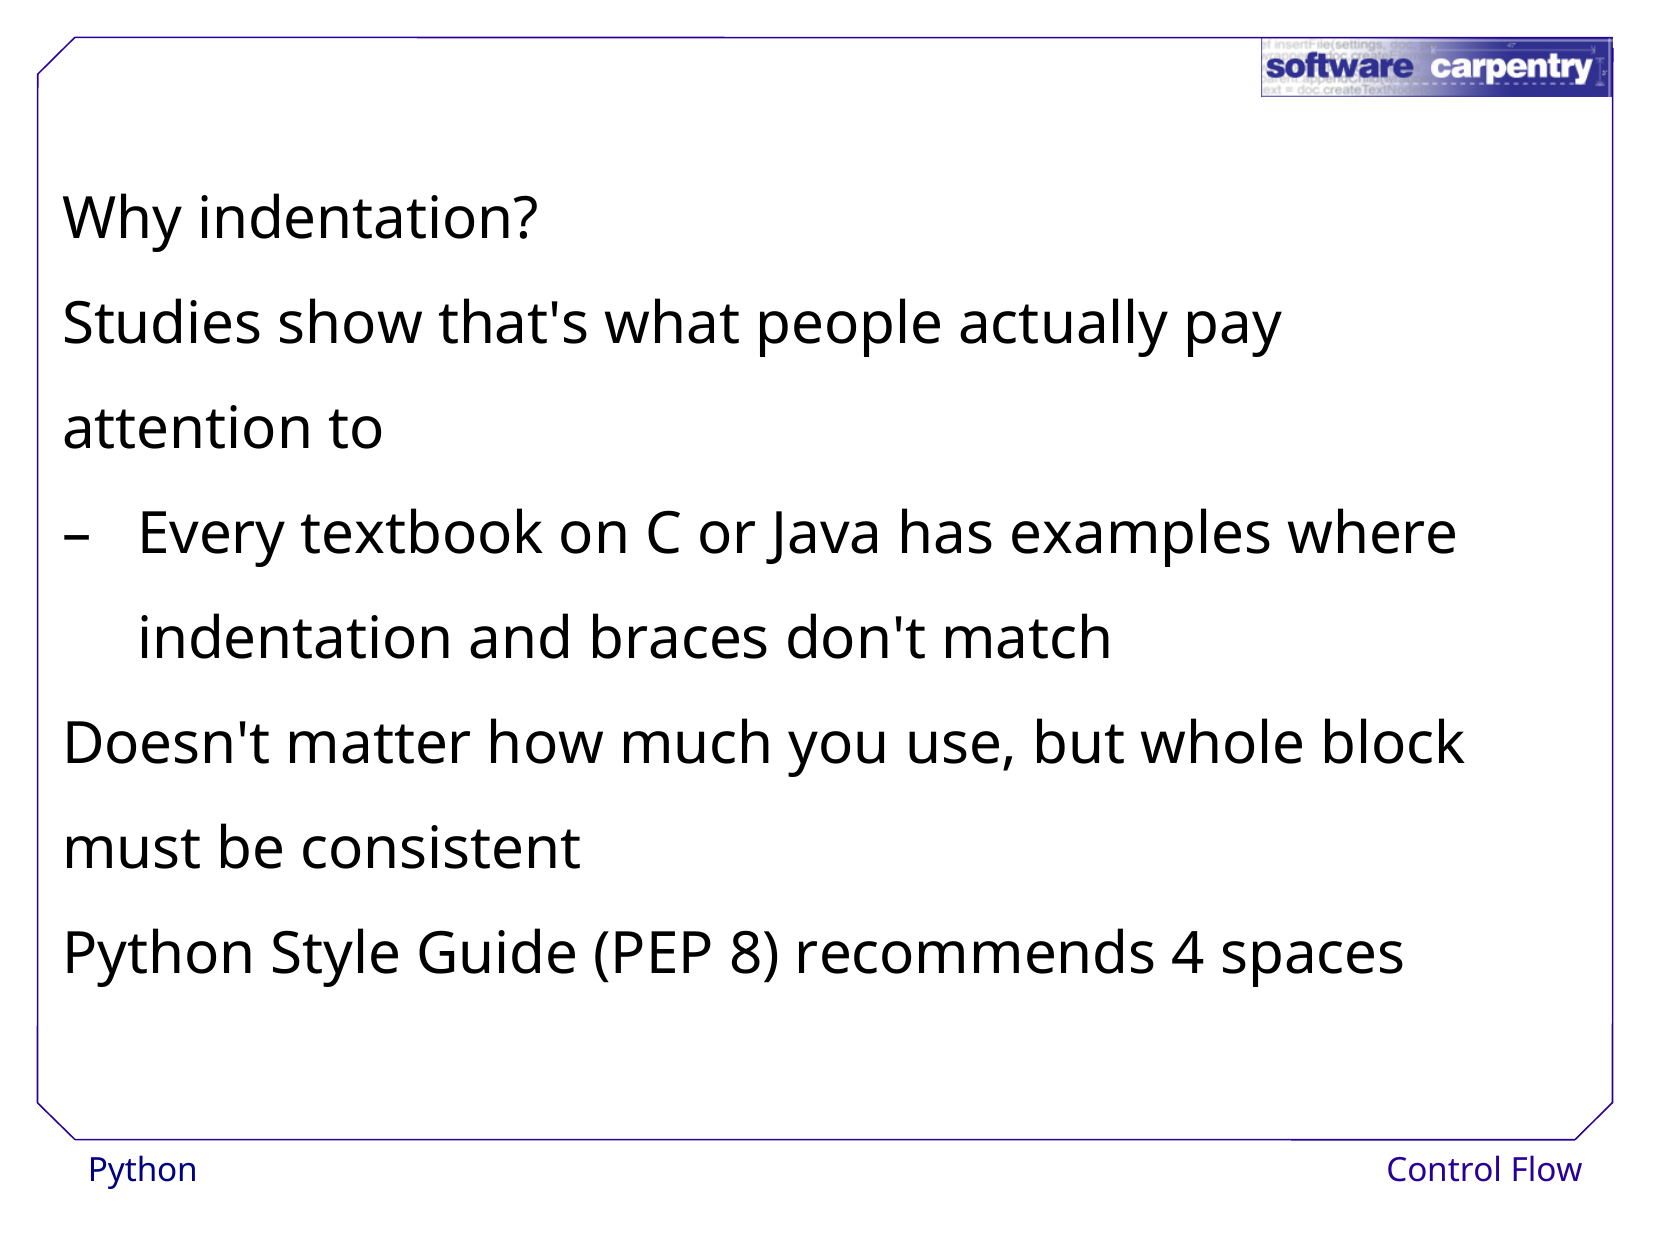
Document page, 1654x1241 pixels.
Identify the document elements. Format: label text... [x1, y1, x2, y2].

picture [1261, 39, 1613, 97]
text_box Why indentation? Studies show that's what people actually pay attention to – Every textbook on C or Java has examples where indentation and braces don't match Doesn't matter how much you use, but whole block must be consistent Python Style Guide (PEP 8) recommends 4 spaces [47, 137, 1631, 993]
